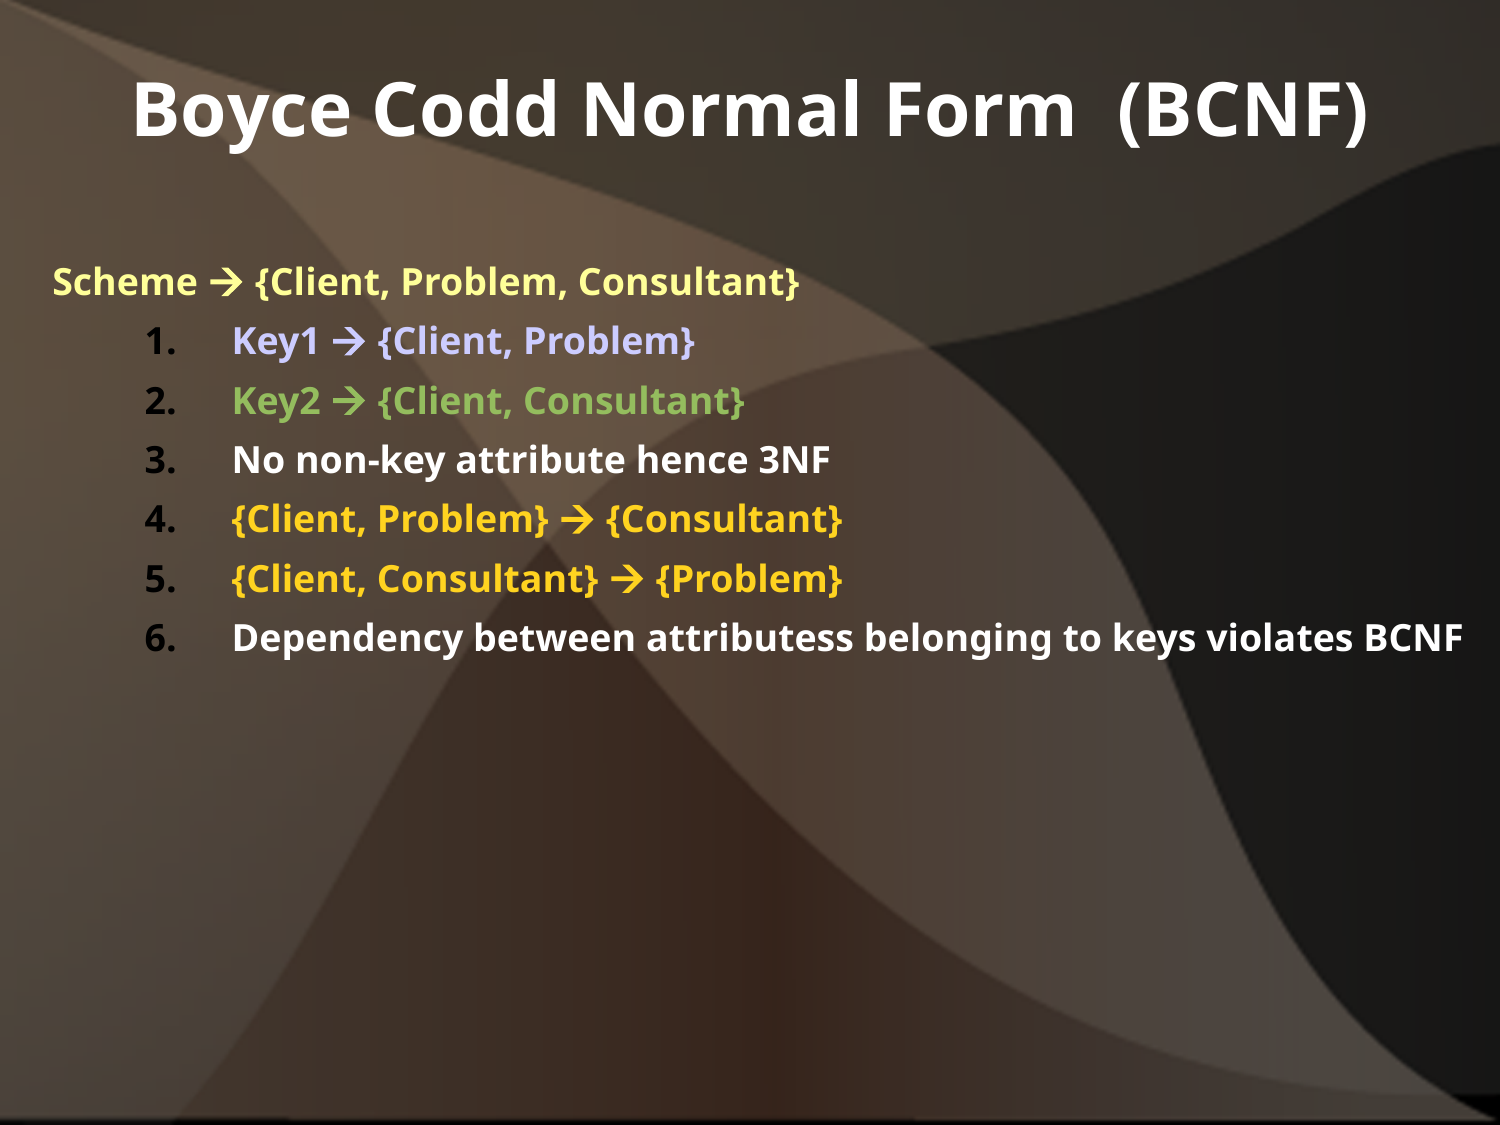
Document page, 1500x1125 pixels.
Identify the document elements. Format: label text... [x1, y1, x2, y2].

picture [0, 0, 1500, 1125]
text_box Boyce Codd Normal Form (BCNF) [112, 12, 1388, 200]
list Scheme  {Client, Problem, Consultant} Key1  {Client, Problem} Key2  {Client, Consultant} No non-key attribute hence 3NF {Client, Problem}  {Consultant} {Client, Consultant}  {Problem} Dependency between attributess belonging to keys violates BCNF [37, 187, 1500, 1041]
